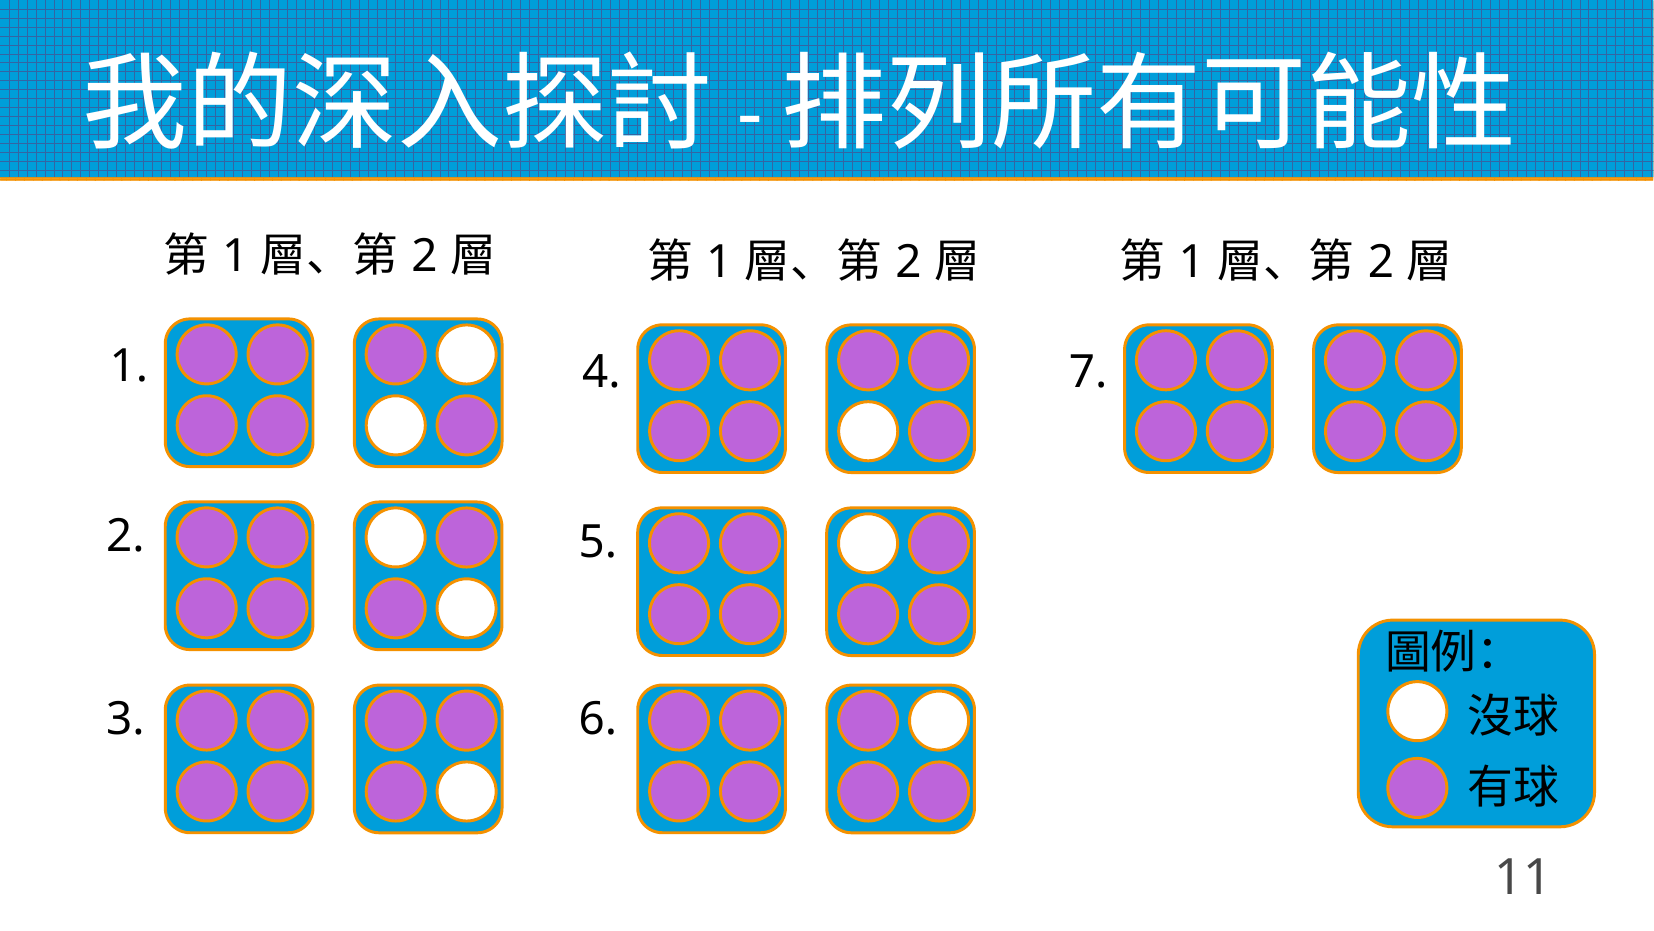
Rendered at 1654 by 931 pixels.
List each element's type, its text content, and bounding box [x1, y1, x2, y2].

text_box [826, 324, 975, 473]
text_box [354, 685, 503, 833]
title 我的深入探討-排列所有可能性 [82, 14, 1571, 171]
text_box 圖例： [1379, 620, 1529, 678]
text_box [354, 318, 503, 467]
text_box [1313, 324, 1462, 473]
text_box 沒球 [1461, 683, 1565, 742]
text_box [354, 501, 502, 650]
text_box 2. [100, 496, 152, 572]
text_box [637, 685, 786, 833]
text_box [1358, 620, 1595, 827]
text_box [1124, 324, 1273, 473]
text_box 1. [103, 325, 148, 402]
text_box [826, 507, 975, 656]
text_box [165, 685, 313, 833]
text_box 第1層、第2層 [1113, 219, 1447, 296]
text_box [637, 507, 786, 656]
text_box [165, 501, 313, 650]
text_box 7. [1062, 331, 1115, 408]
text_box 有球 [1461, 754, 1566, 813]
text_box 4. [576, 331, 628, 408]
text_box 第1層、第2層 [641, 219, 975, 296]
text_box 5. [572, 501, 625, 578]
text_box 第1層、第2層 [157, 213, 491, 290]
text_box [165, 318, 313, 467]
text_box [826, 685, 975, 833]
text_box 3. [100, 679, 152, 755]
text_box 6. [572, 679, 625, 755]
text_box [637, 324, 786, 473]
